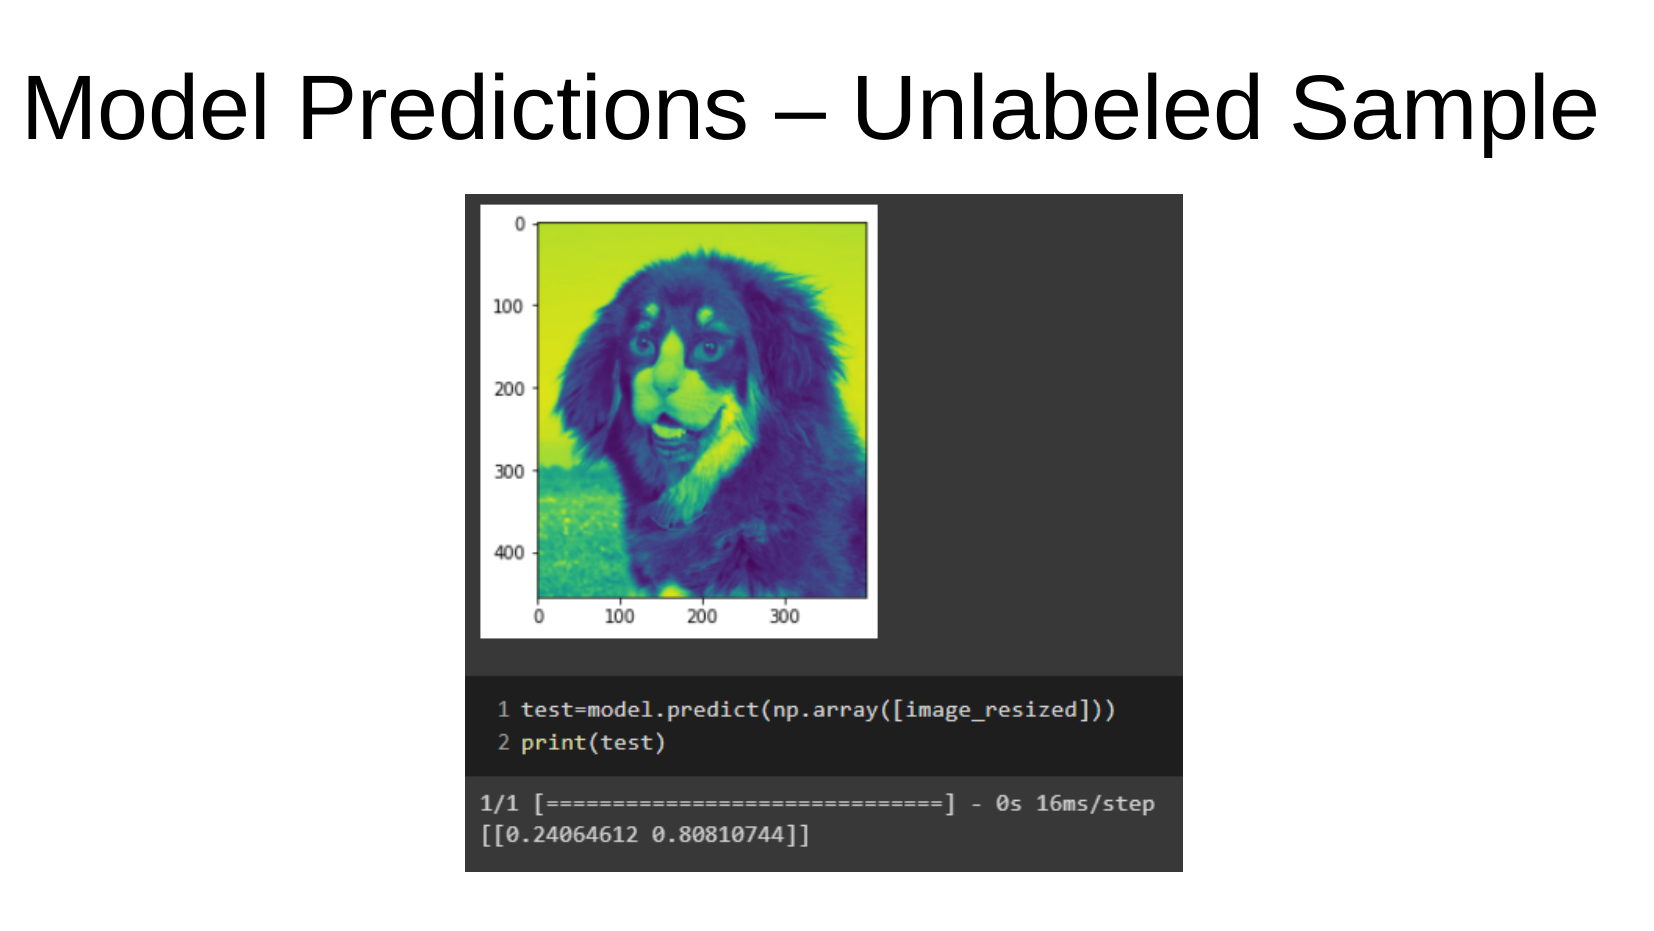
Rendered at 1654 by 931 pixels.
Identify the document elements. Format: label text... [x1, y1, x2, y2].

picture [465, 194, 1183, 872]
title Model Predictions – Unlabeled Sample [4, 4, 1621, 211]
